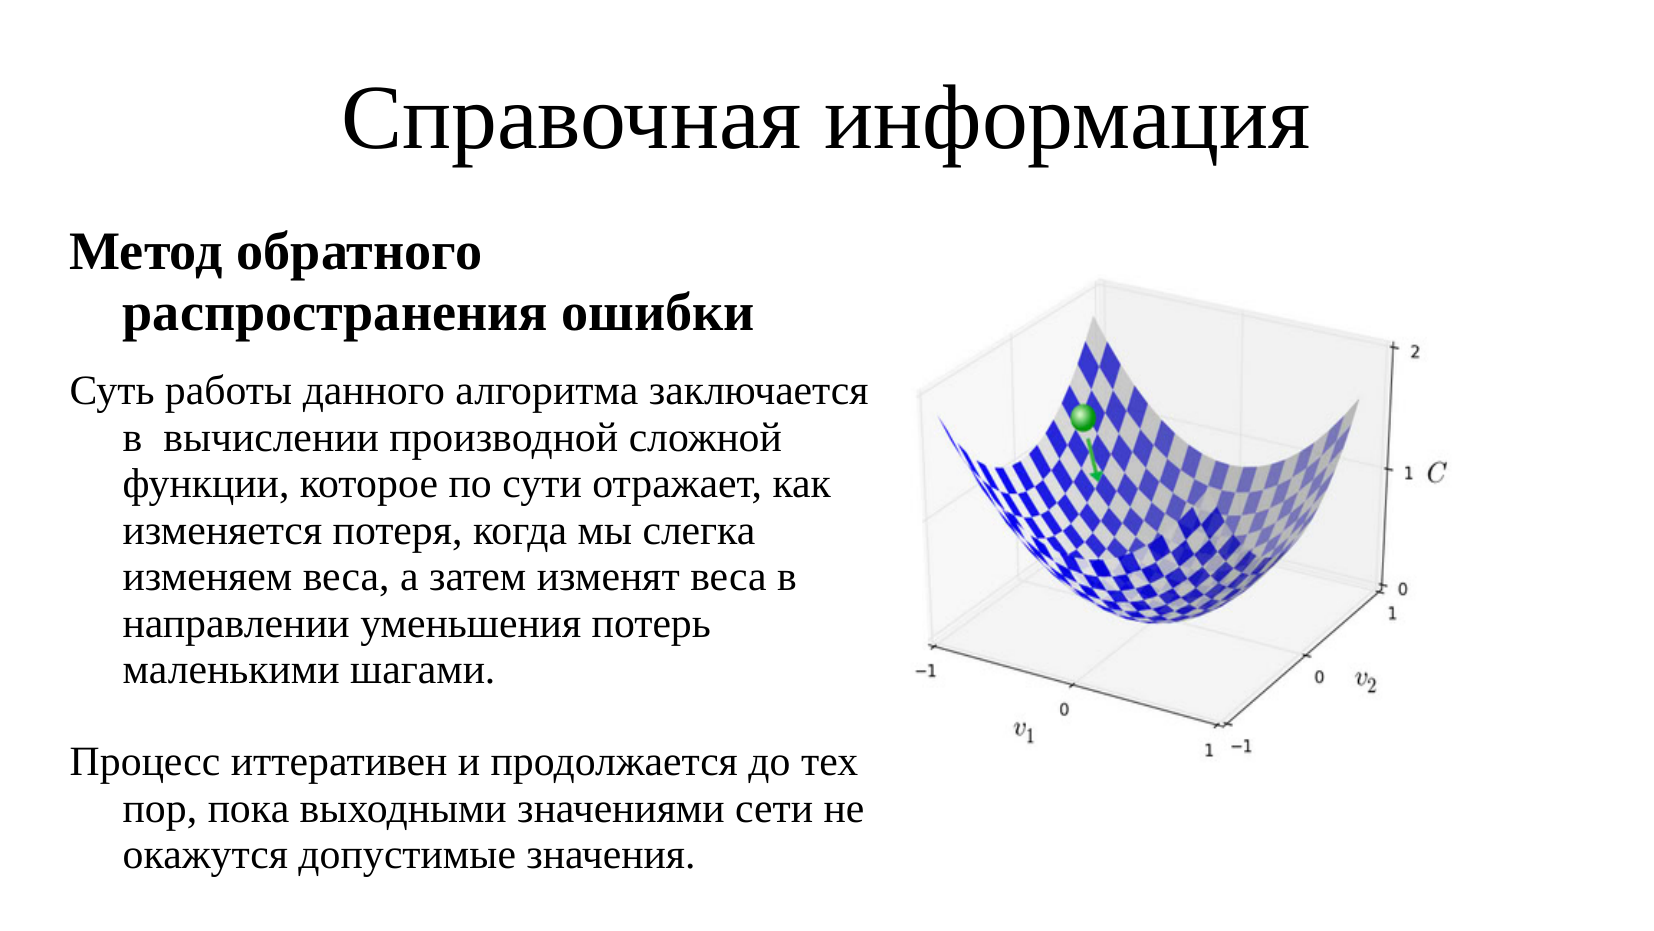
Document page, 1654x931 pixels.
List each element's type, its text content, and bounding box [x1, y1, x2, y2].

list Метод обратного распространения ошибки Суть работы данного алгоритма заключается в вычислении производной сложной функции, которое по сути отражает, как изменяется потеря, когда мы слегка изменяем веса, а затем изменят веса в направлении уменьшения потерь маленькими шагами. Процесс иттеративен и продолжается до тех пор, пока выходными значениями сети не окажутся допустимые значения. [51, 217, 877, 931]
title Справочная информация [82, 36, 1571, 193]
picture [750, 187, 1575, 799]
